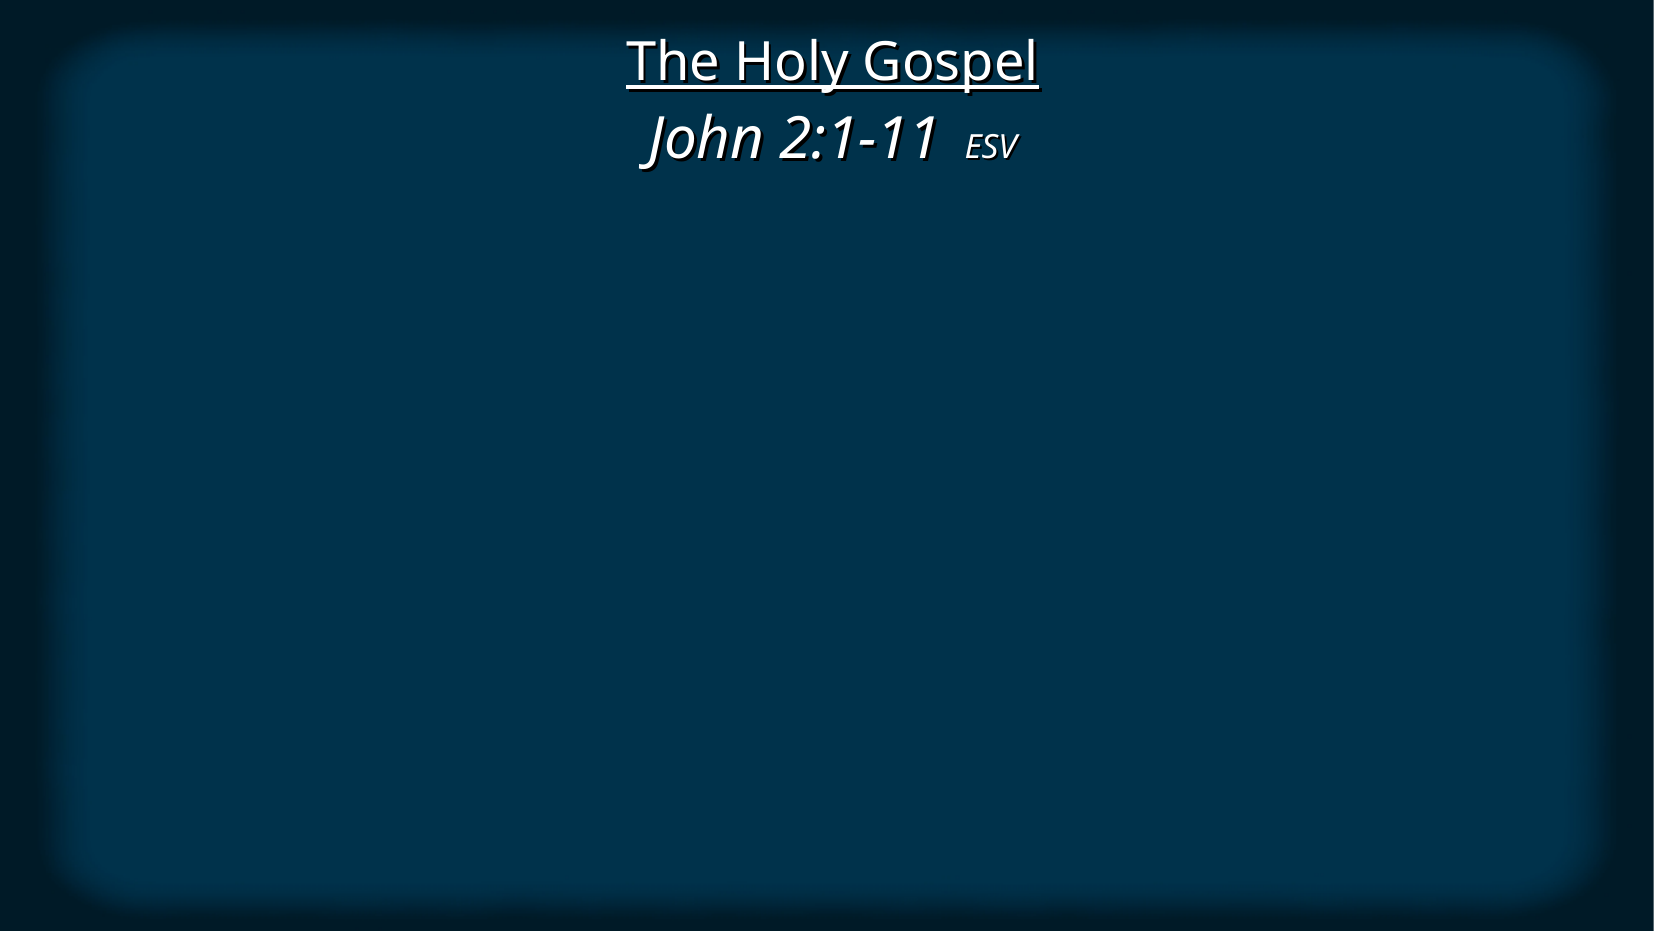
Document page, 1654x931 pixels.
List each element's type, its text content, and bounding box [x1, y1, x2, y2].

picture [0, 0, 1654, 931]
text_box The Holy Gospel John 2:1-11 ESV [90, 15, 1576, 179]
